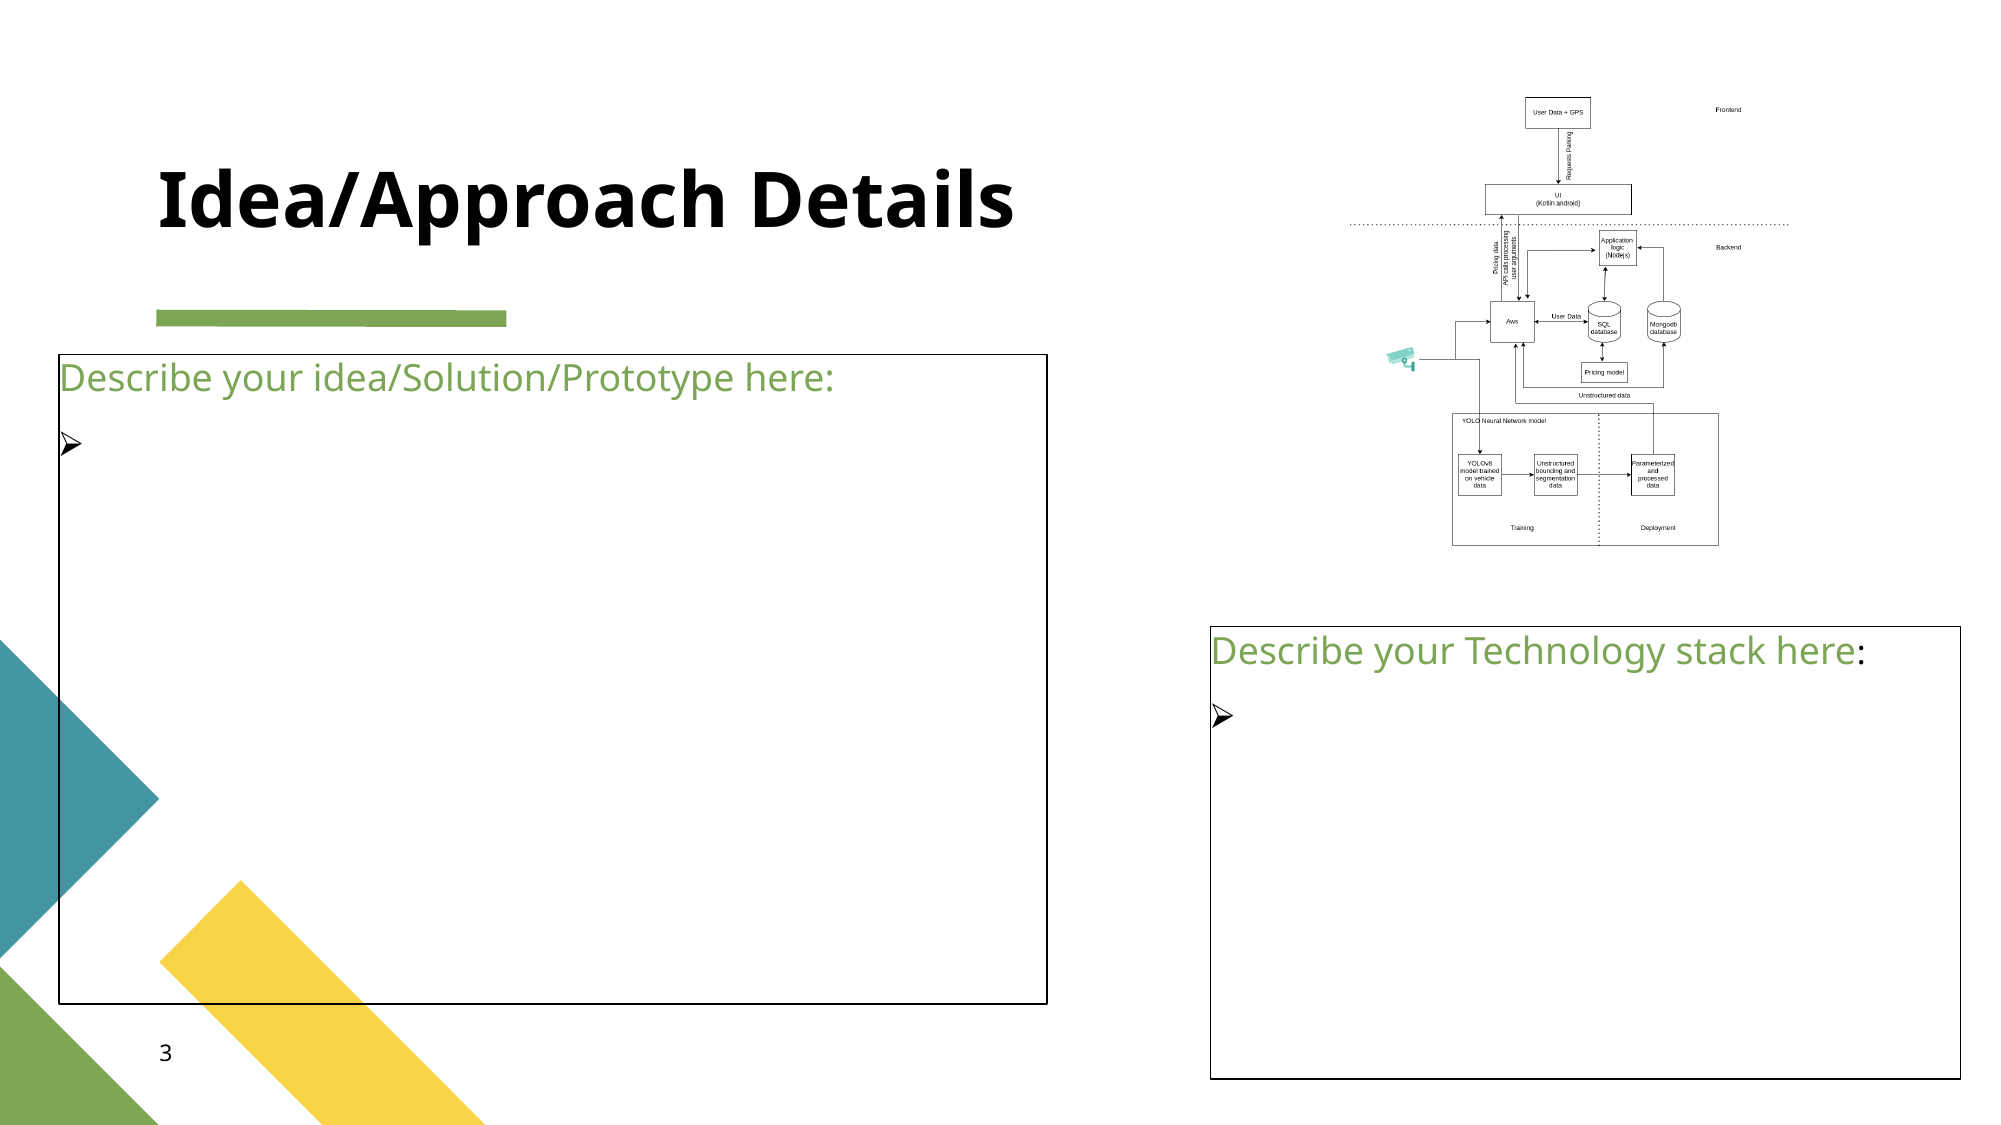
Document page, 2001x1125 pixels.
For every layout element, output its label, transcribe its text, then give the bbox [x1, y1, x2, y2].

picture [1240, 23, 1898, 621]
text_box Describe your Technology stack here: [1210, 626, 1961, 1080]
slide_number <number> [159, 1038, 246, 1080]
title Idea/Approach Details [158, 144, 1066, 245]
list Describe your idea/Solution/Prototype here: [59, 354, 1048, 1004]
